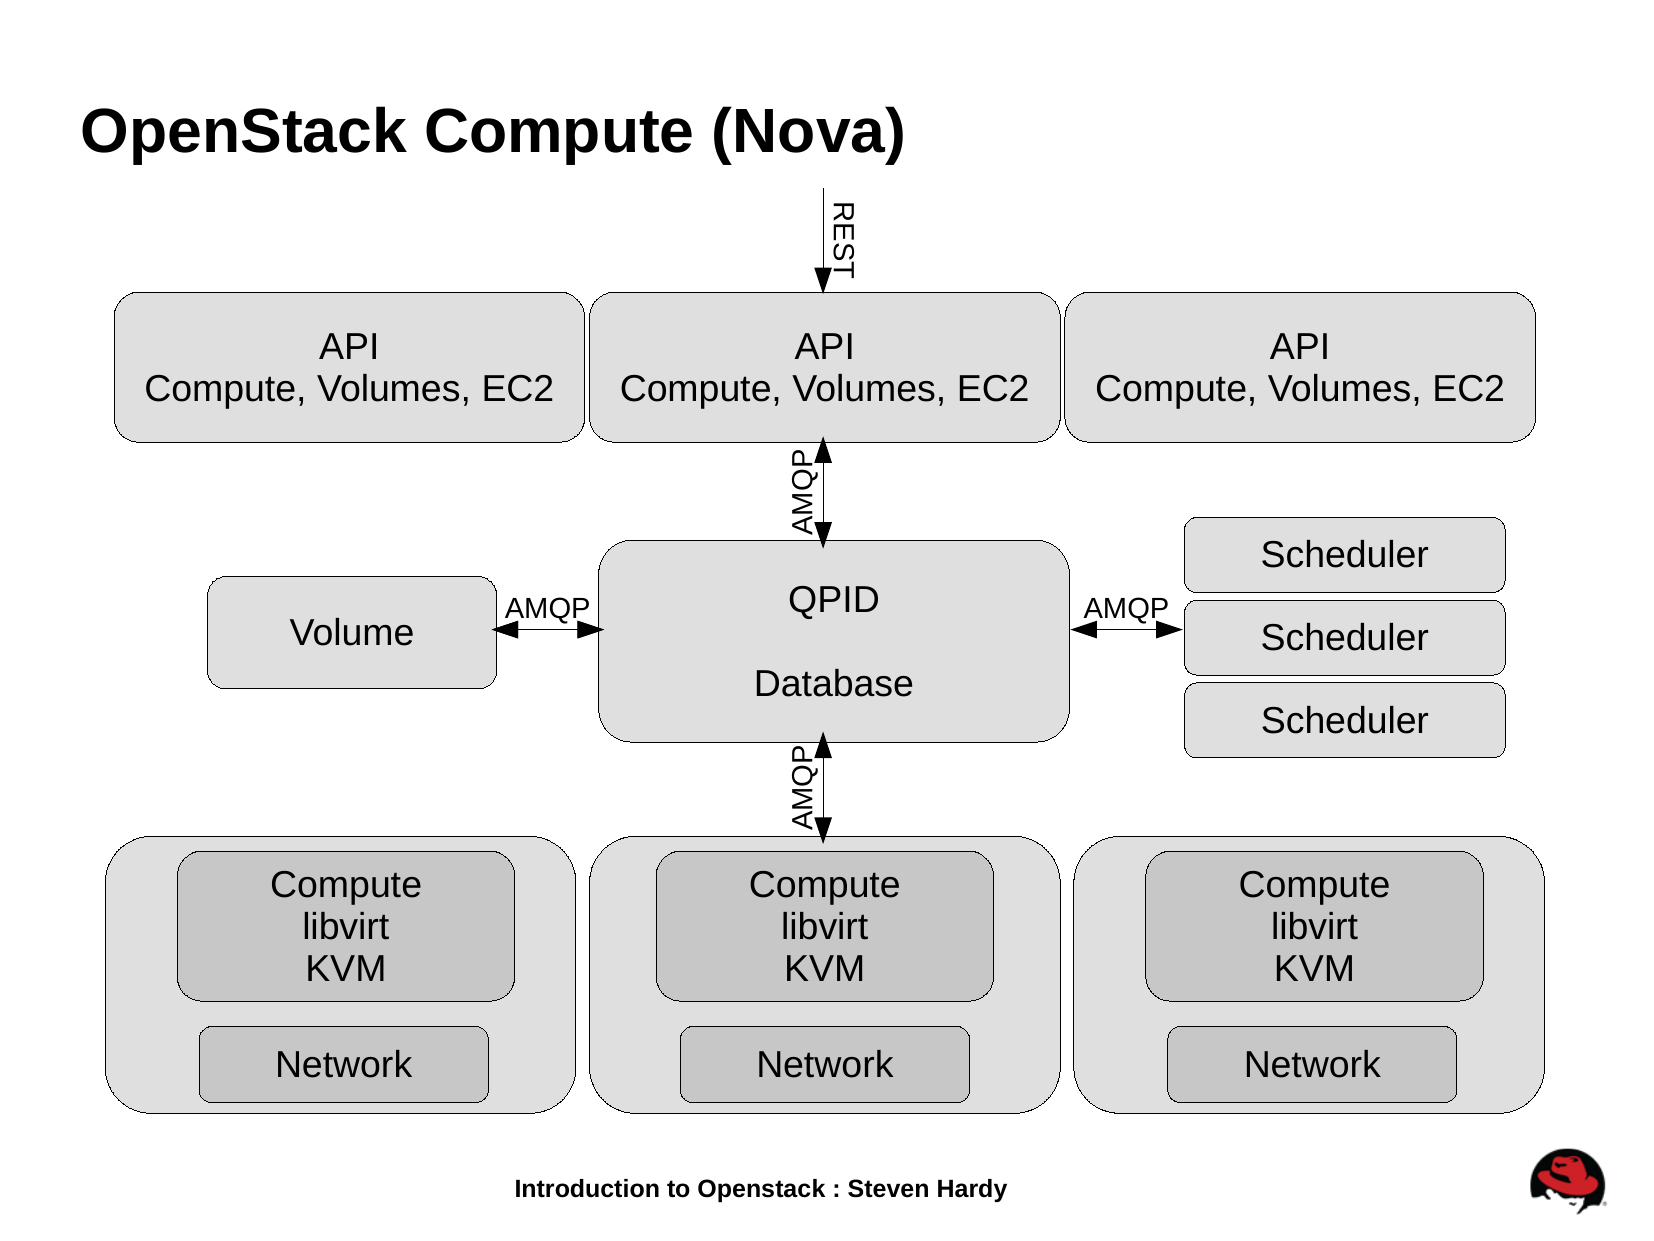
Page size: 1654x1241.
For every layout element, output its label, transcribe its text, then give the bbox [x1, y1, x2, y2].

text_box [1073, 836, 1545, 1114]
text_box Volume [207, 576, 497, 689]
text_box Compute libvirt KVM [1145, 851, 1484, 1002]
text_box Scheduler [1184, 600, 1506, 676]
text_box [105, 836, 576, 1114]
text_box API Compute, Volumes, EC2 [1064, 292, 1536, 443]
text_box Network [199, 1026, 489, 1103]
text_box [589, 836, 1061, 1114]
picture [1529, 1146, 1613, 1224]
text_box API Compute, Volumes, EC2 [114, 292, 585, 443]
text_box Network [680, 1026, 970, 1103]
text_box Scheduler [1184, 517, 1506, 593]
text_box Compute libvirt KVM [177, 851, 515, 1002]
text_box Scheduler [1184, 682, 1506, 758]
text_box Compute libvirt KVM [656, 851, 994, 1002]
text_box QPID Database [598, 540, 1070, 743]
text_box API Compute, Volumes, EC2 [589, 292, 1061, 443]
text_box Network [1167, 1026, 1457, 1103]
title OpenStack Compute (Nova) [80, 37, 1569, 226]
